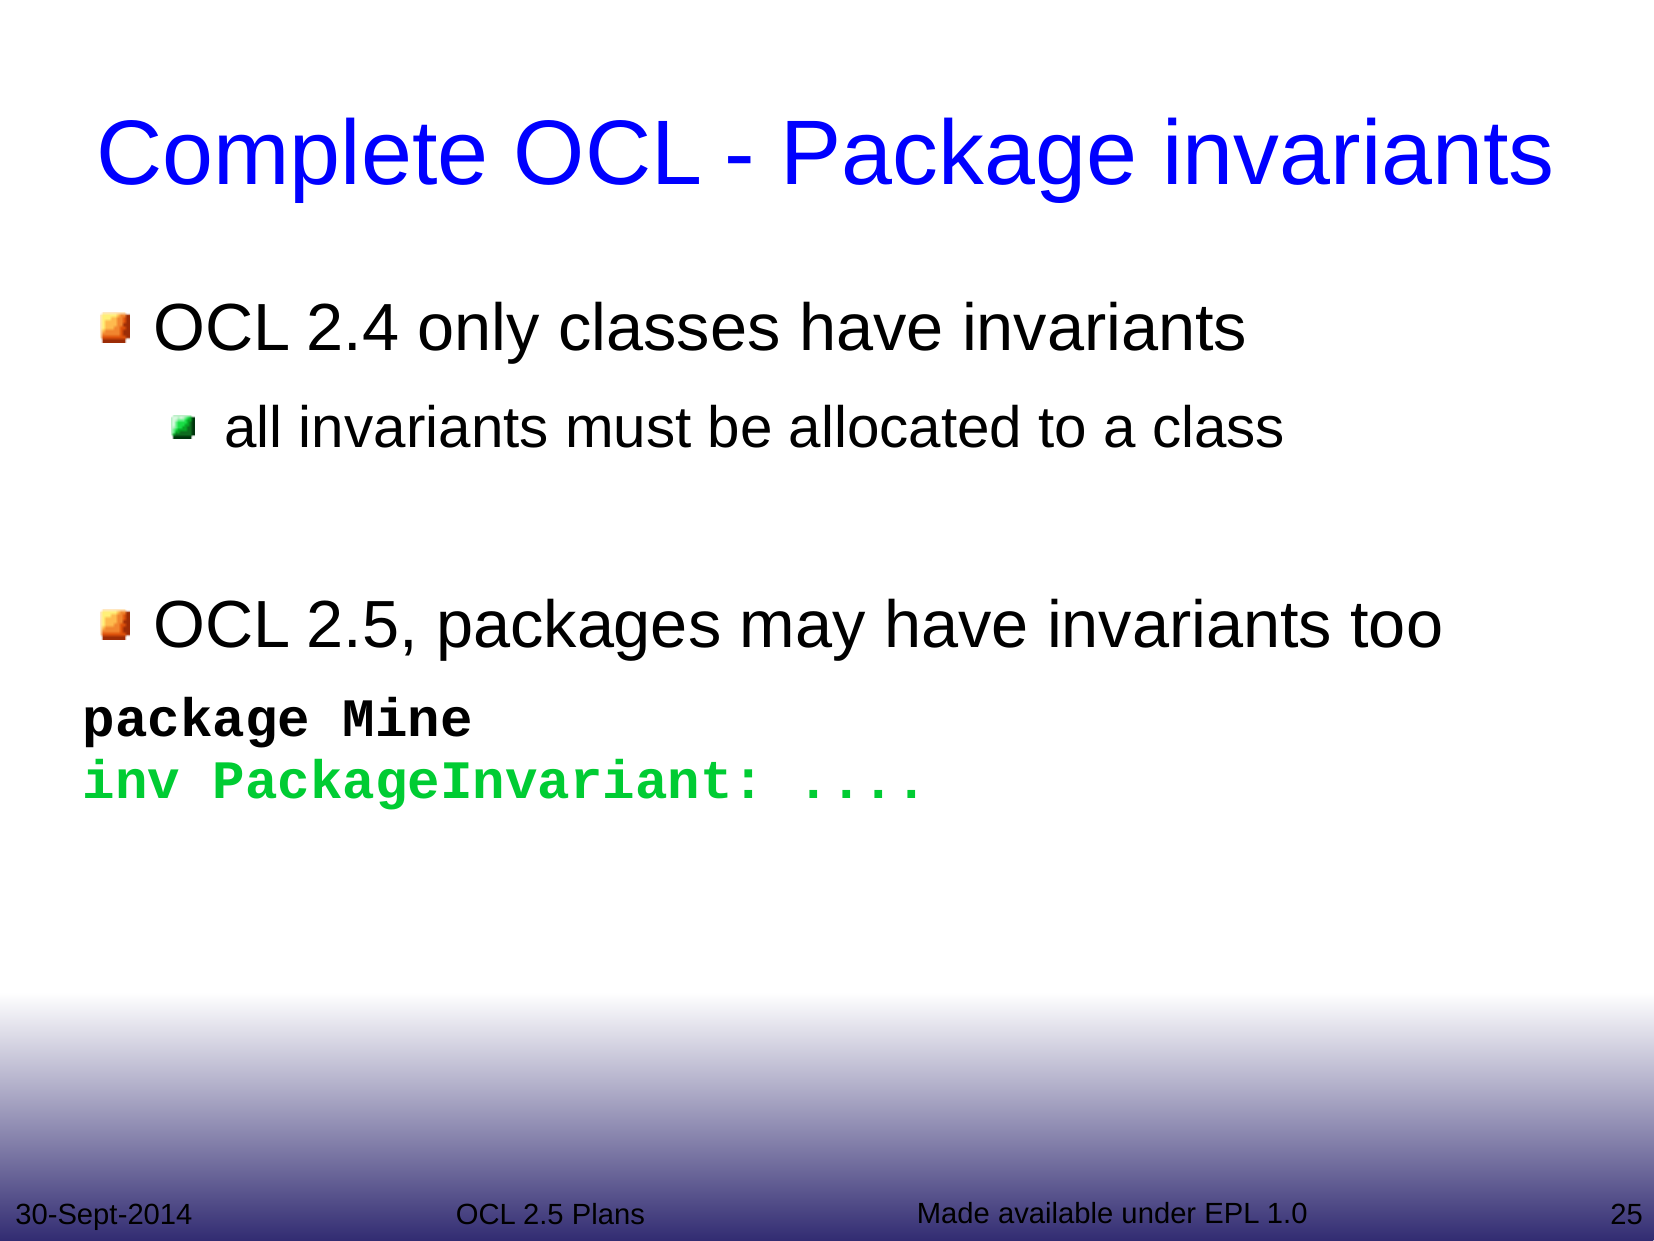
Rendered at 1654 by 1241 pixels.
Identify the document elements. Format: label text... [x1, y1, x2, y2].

title Complete OCL - Package invariants [82, 49, 1571, 257]
list OCL 2.4 only classes have invariants all invariants must be allocated to a class OCL 2.5, packages may have invariants too package Mine inv PackageInvariant: .... [82, 290, 1571, 1109]
